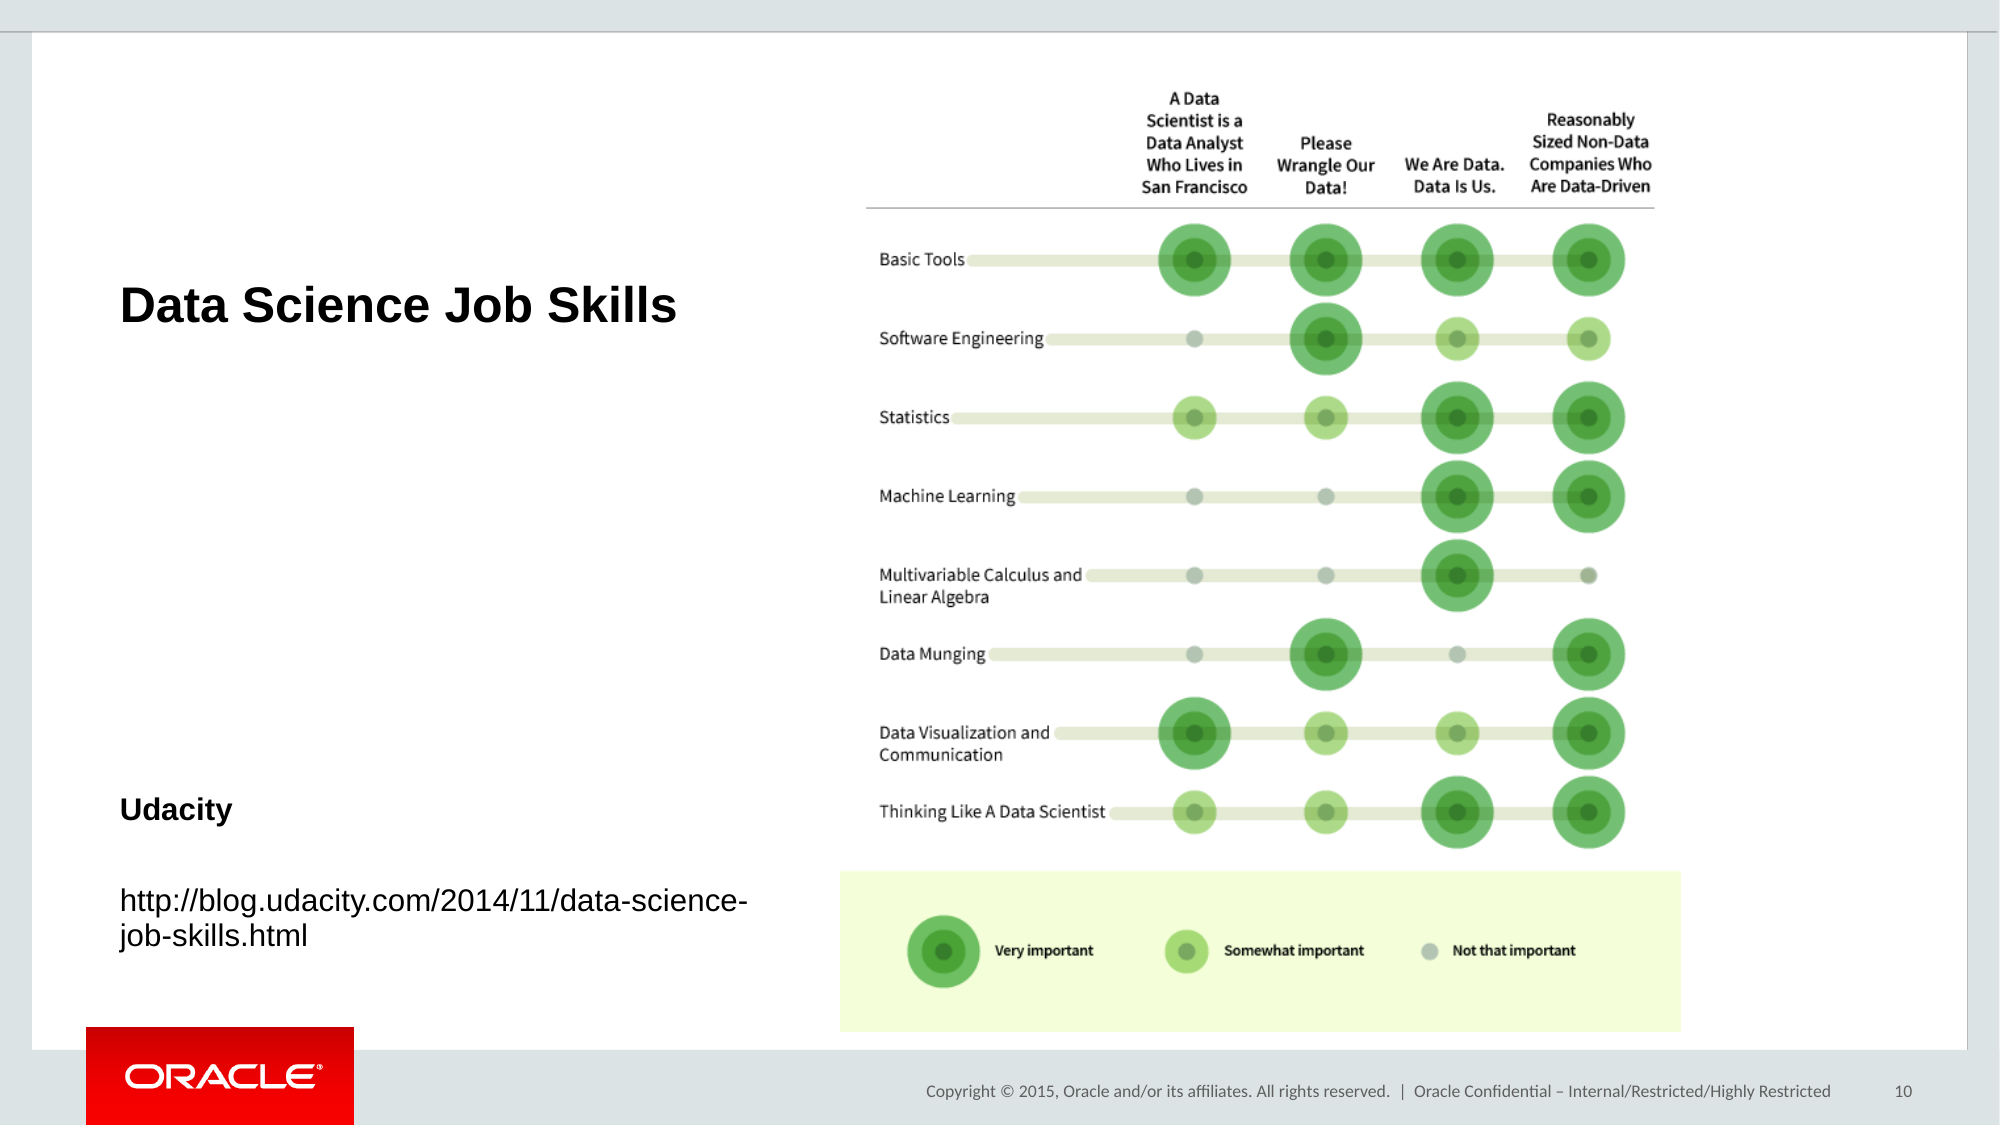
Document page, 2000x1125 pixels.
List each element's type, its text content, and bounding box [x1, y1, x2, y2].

text_box Udacity http://blog.udacity.com/2014/11/data-science-job-skills.html [105, 785, 796, 961]
footer Oracle Confidential – Internal/Restricted/Highly Restricted [1414, 1075, 1849, 1106]
picture [86, 1027, 354, 1125]
slide_number <number> [1849, 1075, 1913, 1106]
text_box Data Science Job Skills [105, 270, 796, 390]
picture [840, 59, 1681, 1032]
